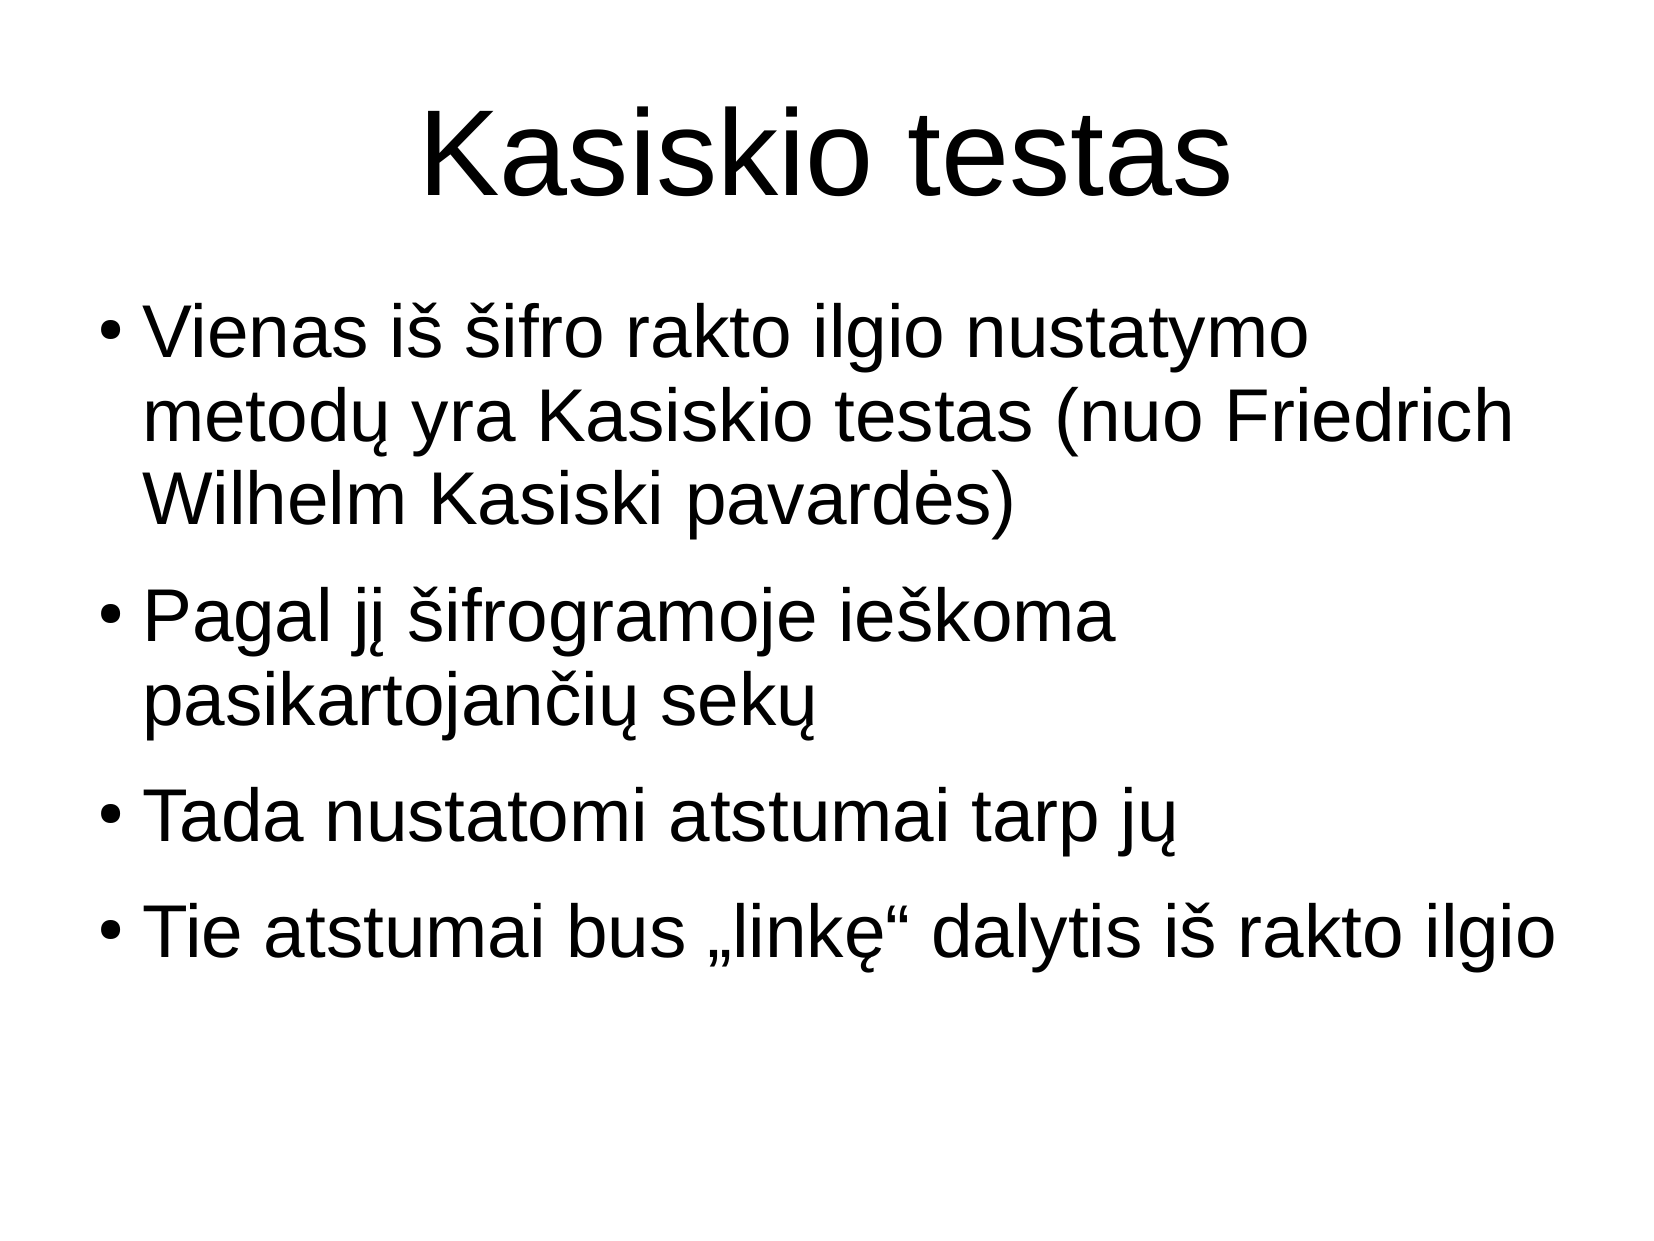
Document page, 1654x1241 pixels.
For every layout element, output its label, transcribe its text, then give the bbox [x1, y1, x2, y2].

list Vienas iš šifro rakto ilgio nustatymo metodų yra Kasiskio testas (nuo Friedrich Wilhelm Kasiski pavardės) Pagal jį šifrogramoje ieškoma pasikartojančių sekų Tada nustatomi atstumai tarp jų Tie atstumai bus „linkę“ dalytis iš rakto ilgio [82, 290, 1571, 1010]
title Kasiskio testas [82, 49, 1571, 257]
